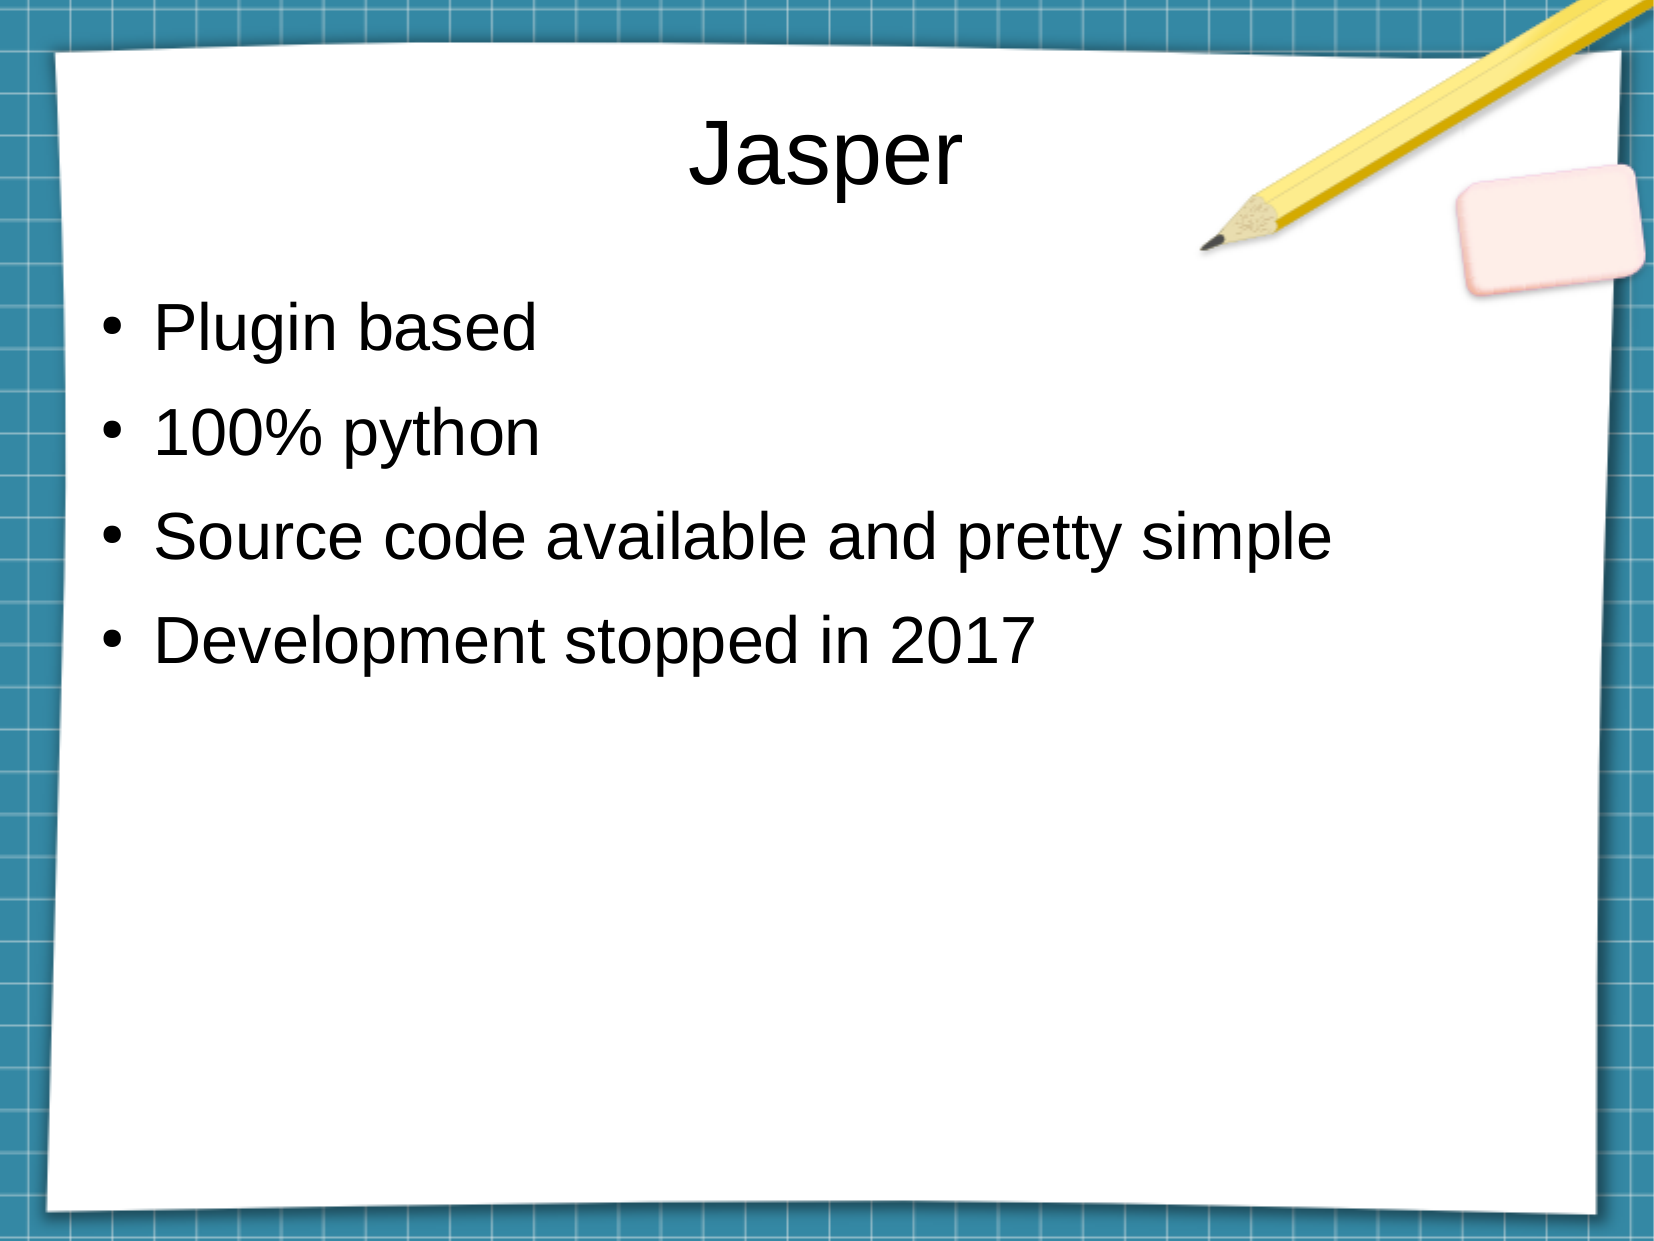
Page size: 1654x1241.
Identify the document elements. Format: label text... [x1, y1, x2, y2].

picture [0, 0, 1654, 1241]
list Plugin based 100% python Source code available and pretty simple Development stopped in 2017 [82, 290, 1571, 1010]
title Jasper [82, 49, 1571, 257]
